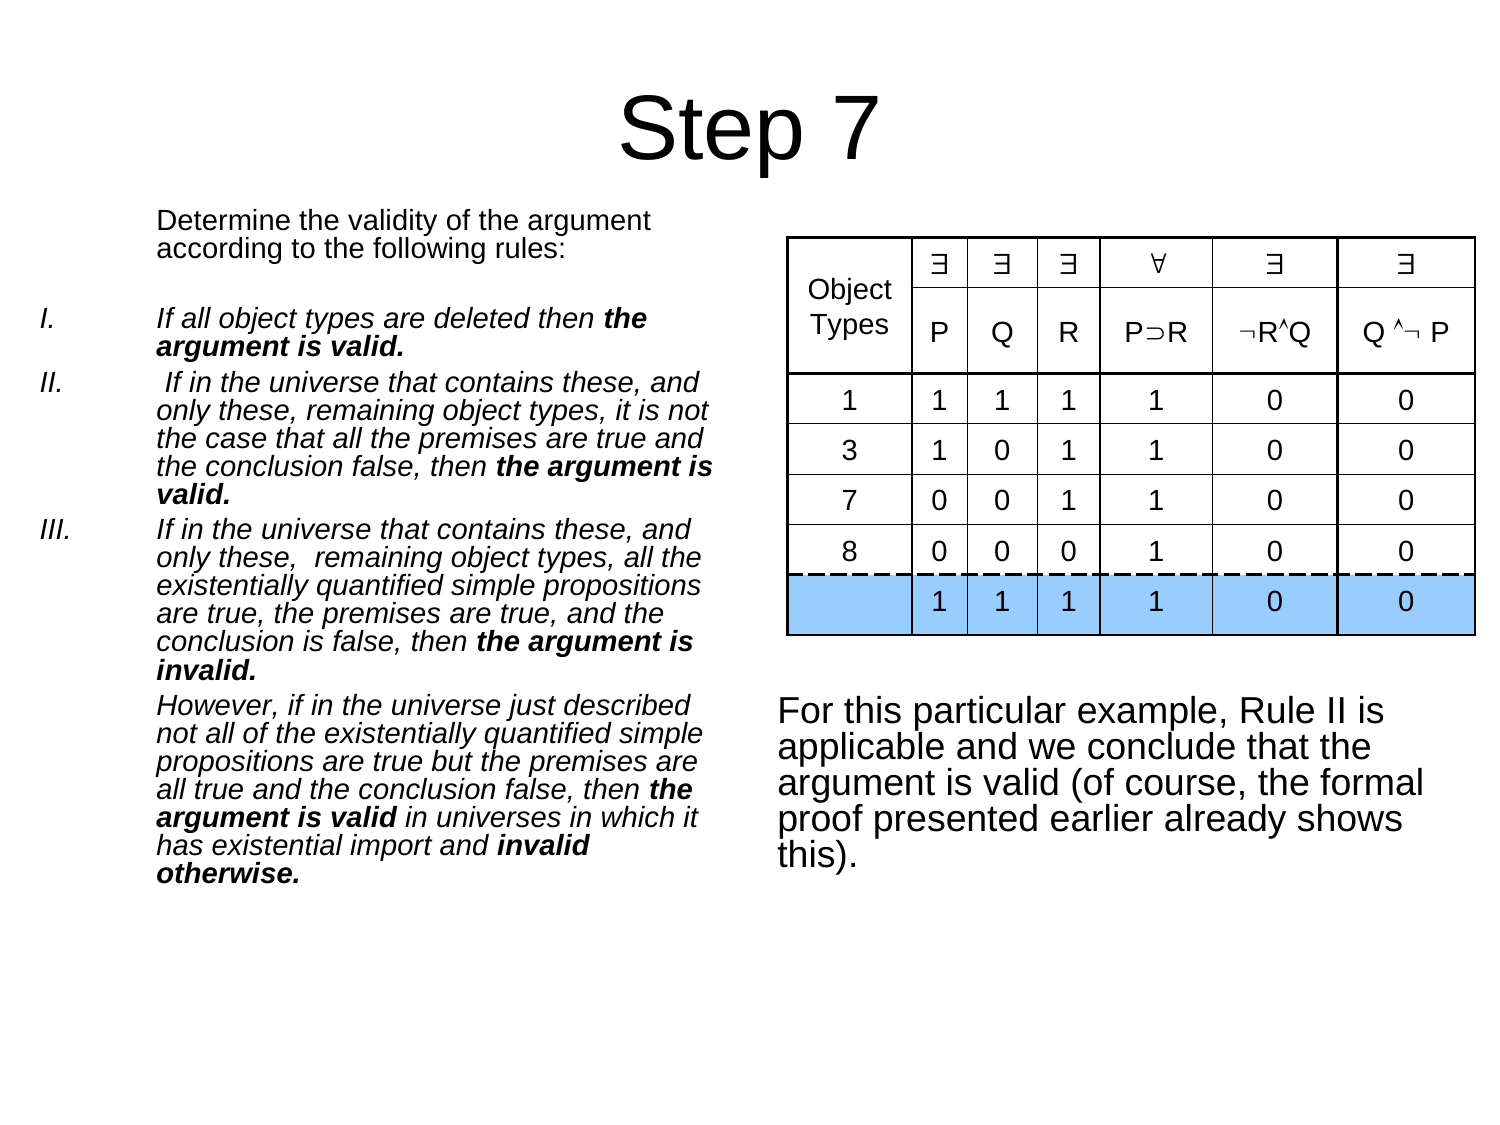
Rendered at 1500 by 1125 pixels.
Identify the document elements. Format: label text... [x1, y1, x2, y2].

table_cell 1 [789, 375, 911, 423]
table_cell P [913, 288, 967, 372]
table_cell PR [1101, 288, 1212, 372]
table_header  [1038, 239, 1099, 287]
table_cell 1 [913, 375, 967, 423]
table_cell 0 [1339, 475, 1474, 524]
table_cell 1 [1101, 375, 1212, 423]
table_cell 0 [1339, 375, 1474, 423]
table_cell 0 [1213, 375, 1336, 423]
table_header  [1339, 239, 1474, 287]
table_cell 0 [1213, 525, 1336, 575]
table_cell 0 [1339, 575, 1474, 634]
table_cell 0 [1213, 475, 1336, 524]
table_cell 1 [1038, 575, 1099, 634]
table_cell 1 [1038, 375, 1099, 423]
table_cell Q [968, 288, 1037, 372]
table_cell 0 [968, 475, 1037, 524]
table_cell Q  P [1339, 288, 1474, 372]
table_header  [968, 239, 1037, 287]
table_cell 1 [1101, 424, 1212, 474]
table_cell 3 [789, 424, 911, 474]
table_header  [1213, 239, 1336, 287]
list Determine the validity of the argument according to the following rules: If all object types are deleted then the argument is valid. If in the universe that contains these, and only these, remaining object types, it is not the case that all the premises are true and the conclusion false, then the argument is valid. If in the universe that contains these, and only these, remaining object types, all the existentially quantified simple propositions are true, the premises are true, and the conclusion is false, then the argument is invalid. However, if in the universe just described not all of the existentially quantified simple propositions are true but the premises are all true and the conclusion false, then the argument is valid in universes in which it has existential import and invalid otherwise. [24, 200, 738, 1075]
table_cell 1 [1101, 525, 1212, 575]
table_cell 0 [1038, 525, 1099, 575]
table_header  [913, 239, 967, 287]
table_cell [789, 575, 911, 634]
table_cell 1 [913, 575, 967, 634]
table_cell 0 [913, 525, 967, 575]
table_cell 1 [968, 575, 1037, 634]
table_cell 1 [913, 424, 967, 474]
text_box For this particular example, Rule II is applicable and we conclude that the argument is valid (of course, the formal proof presented earlier already shows this). [762, 687, 1475, 943]
table_cell 1 [1101, 575, 1212, 634]
table_cell 0 [1213, 424, 1336, 474]
table_cell 8 [789, 525, 911, 575]
table_cell 7 [789, 475, 911, 524]
table_cell 0 [1339, 525, 1474, 575]
table_cell 1 [968, 375, 1037, 423]
table_cell RQ [1213, 288, 1336, 372]
table_cell 0 [1213, 575, 1336, 634]
table_cell 1 [1038, 424, 1099, 474]
table_cell 0 [913, 475, 967, 524]
table_header Object Types [789, 239, 911, 372]
table_header  [1101, 239, 1212, 287]
table_cell 0 [1339, 424, 1474, 474]
table_cell 1 [1038, 475, 1099, 524]
table_cell 0 [968, 424, 1037, 474]
table_cell R [1038, 288, 1099, 372]
table_cell 1 [1101, 475, 1212, 524]
table_cell 0 [968, 525, 1037, 575]
title Step 7 [75, 45, 1426, 201]
